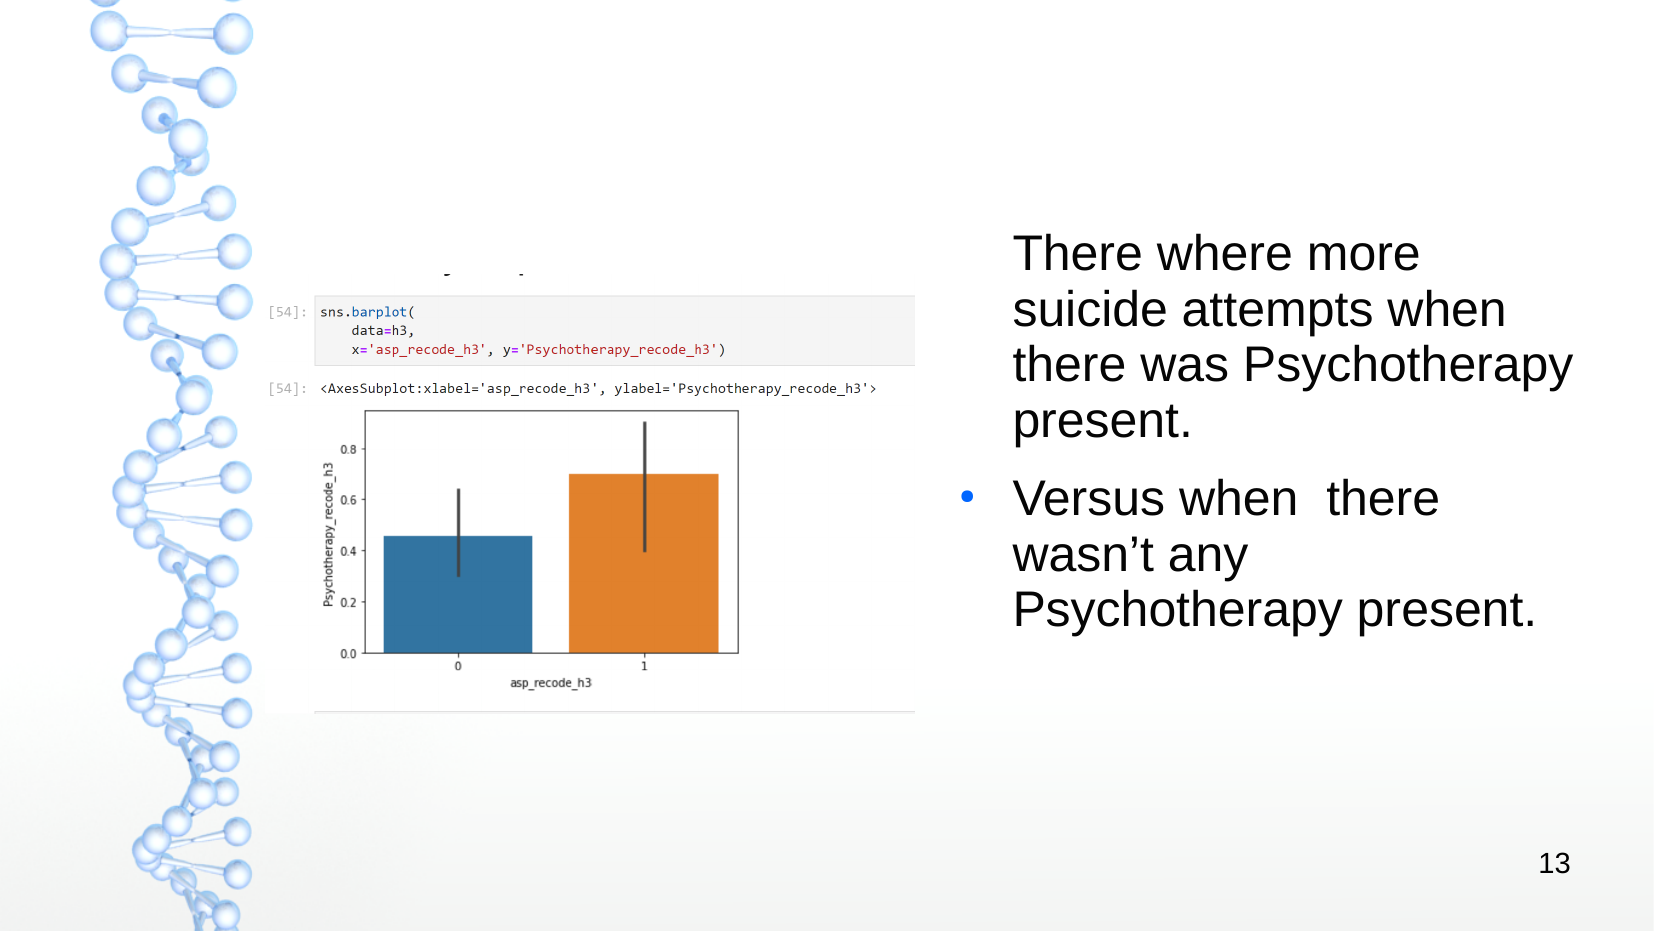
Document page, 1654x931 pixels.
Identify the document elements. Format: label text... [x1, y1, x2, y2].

list There where more suicide attempts when there was Psychotherapy present. Versus when there wasn’t any Psychotherapy present. [941, 225, 1591, 765]
picture [0, 0, 1654, 931]
